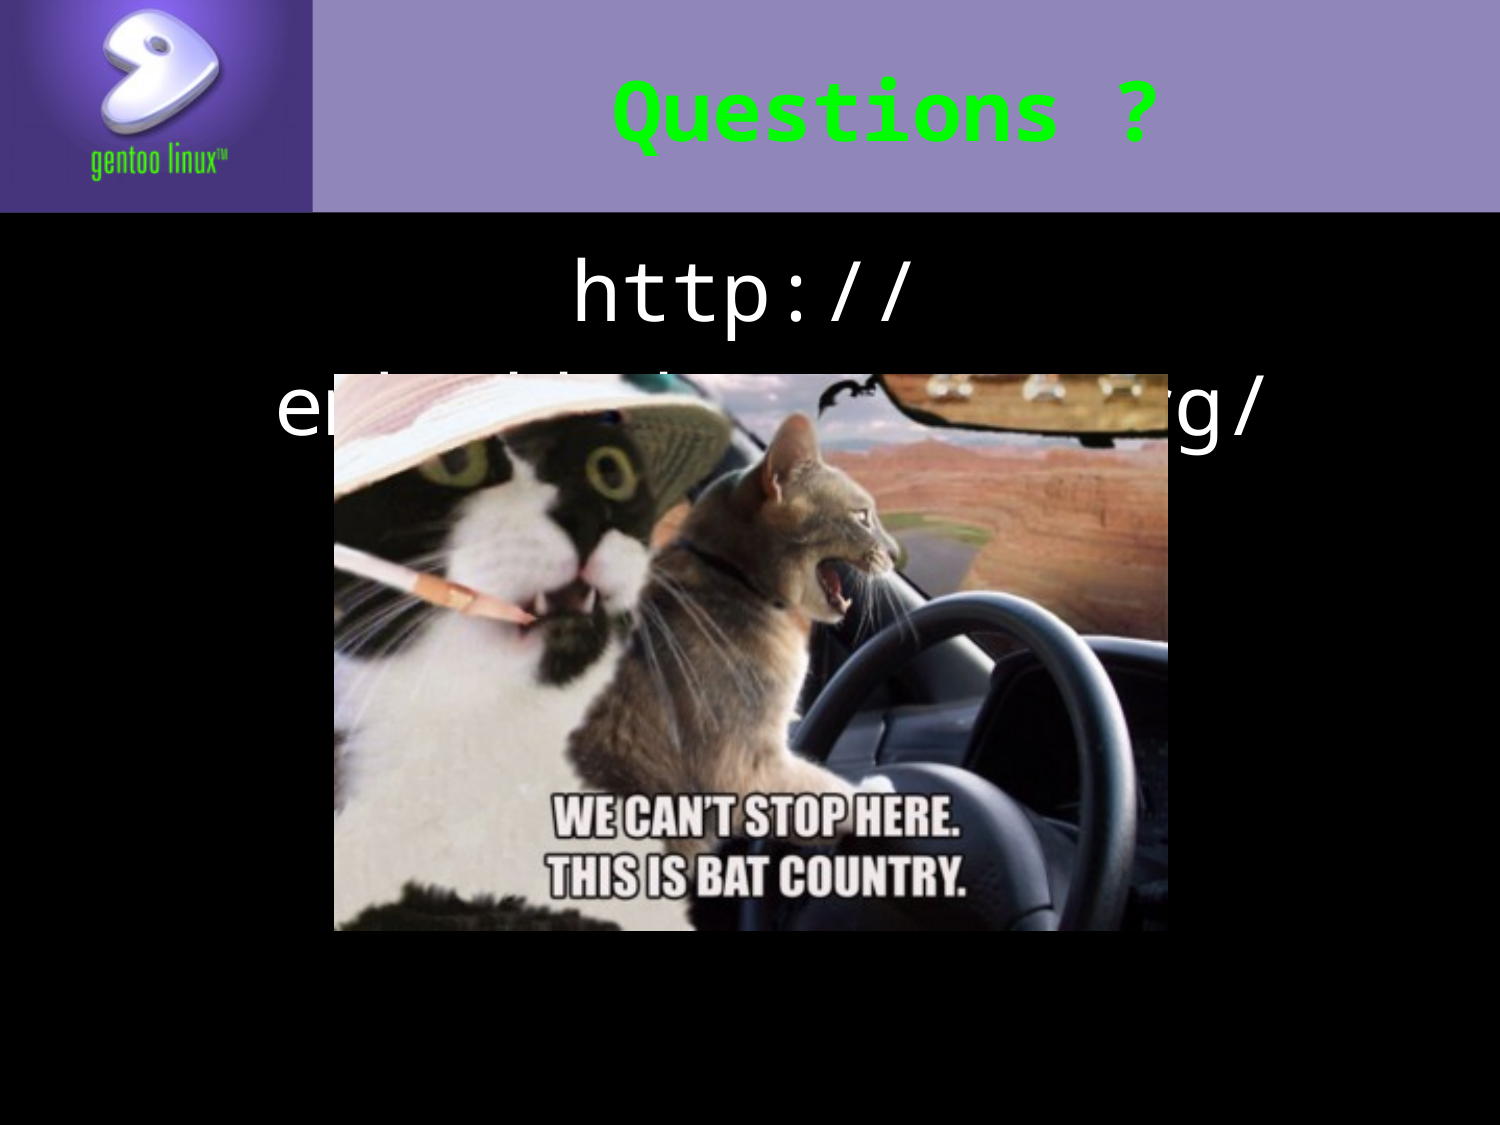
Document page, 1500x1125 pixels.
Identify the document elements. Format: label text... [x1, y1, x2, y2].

picture [334, 374, 1168, 931]
picture [0, 0, 302, 184]
list http://embedded.gentoo.org/ [102, 224, 1391, 337]
title Questions ? [312, 15, 1463, 203]
